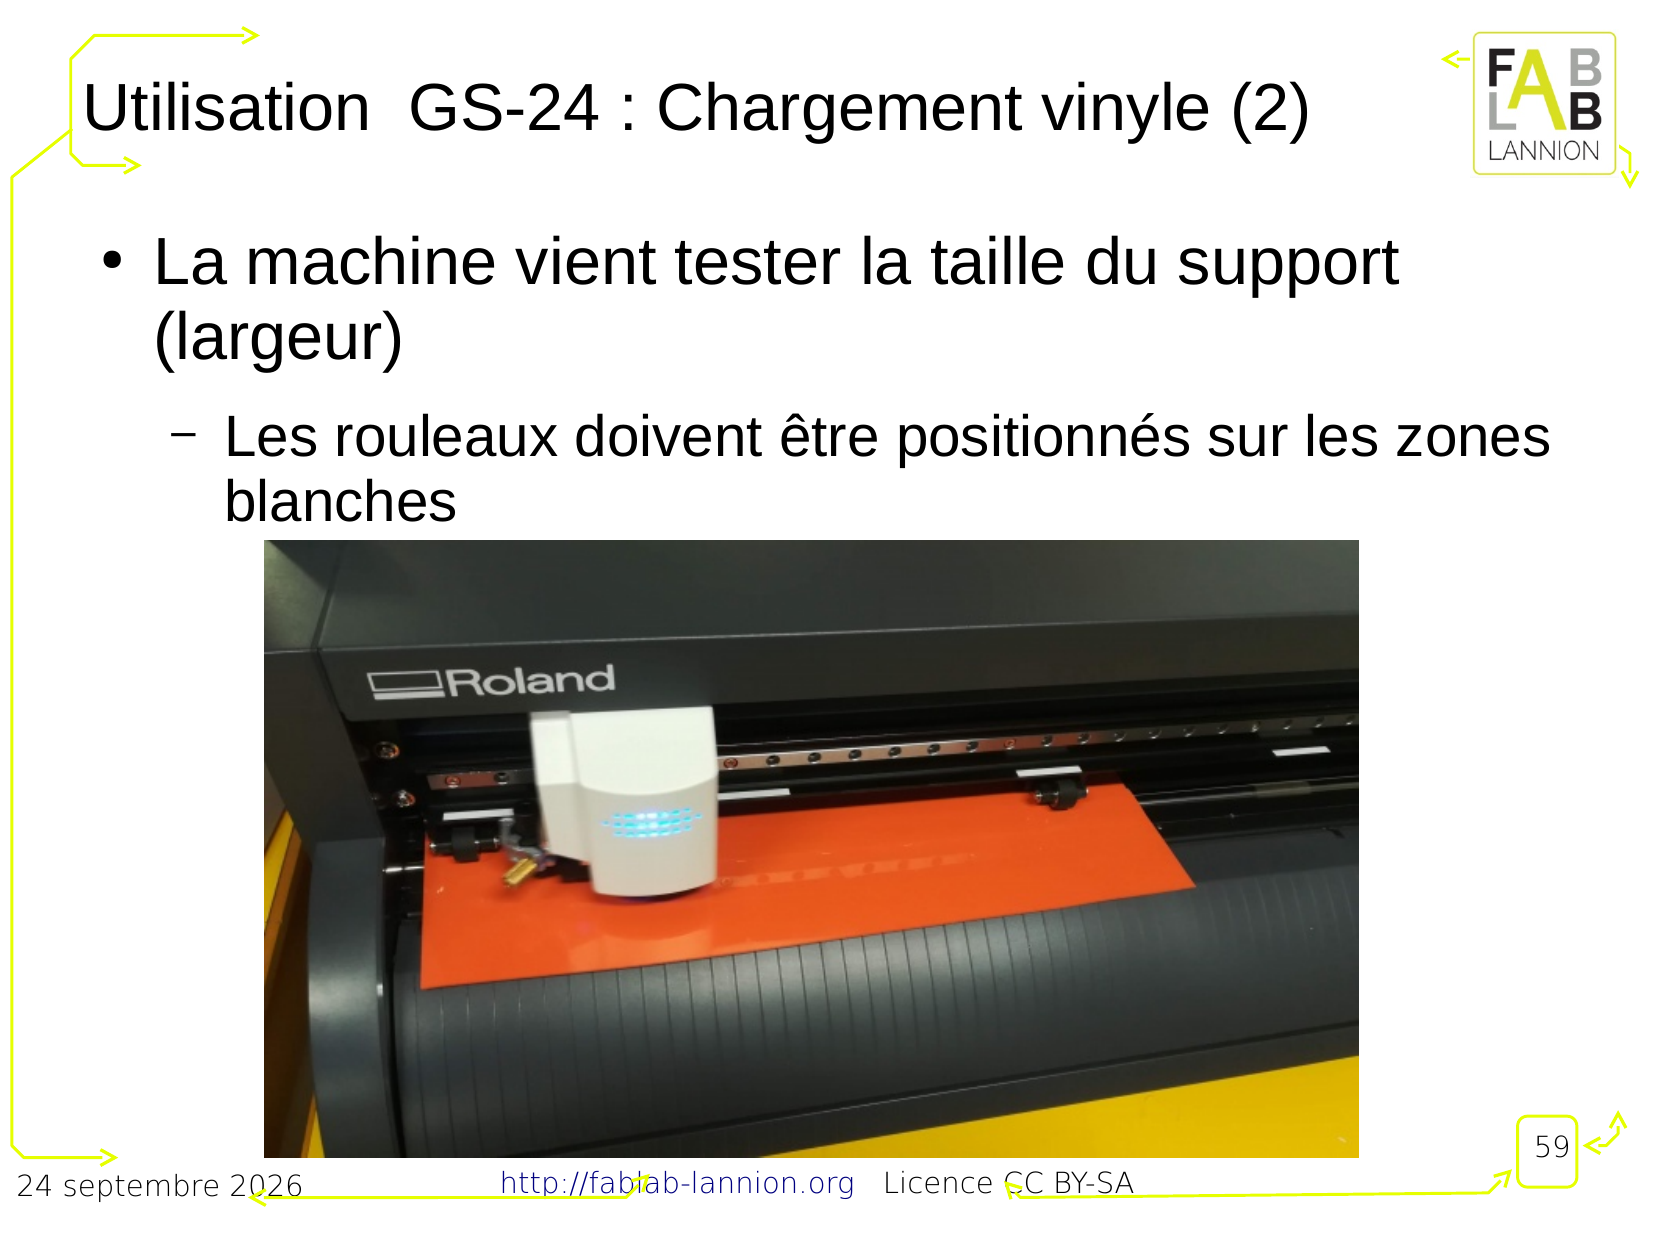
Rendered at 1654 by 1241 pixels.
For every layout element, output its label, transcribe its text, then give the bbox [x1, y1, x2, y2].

picture [1470, 29, 1619, 178]
title Utilisation GS-24 : Chargement vinyle (2) [82, 49, 1441, 166]
picture [264, 540, 1359, 1158]
list La machine vient tester la taille du support (largeur) Les rouleaux doivent être positionnés sur les zones blanches [82, 224, 1571, 944]
